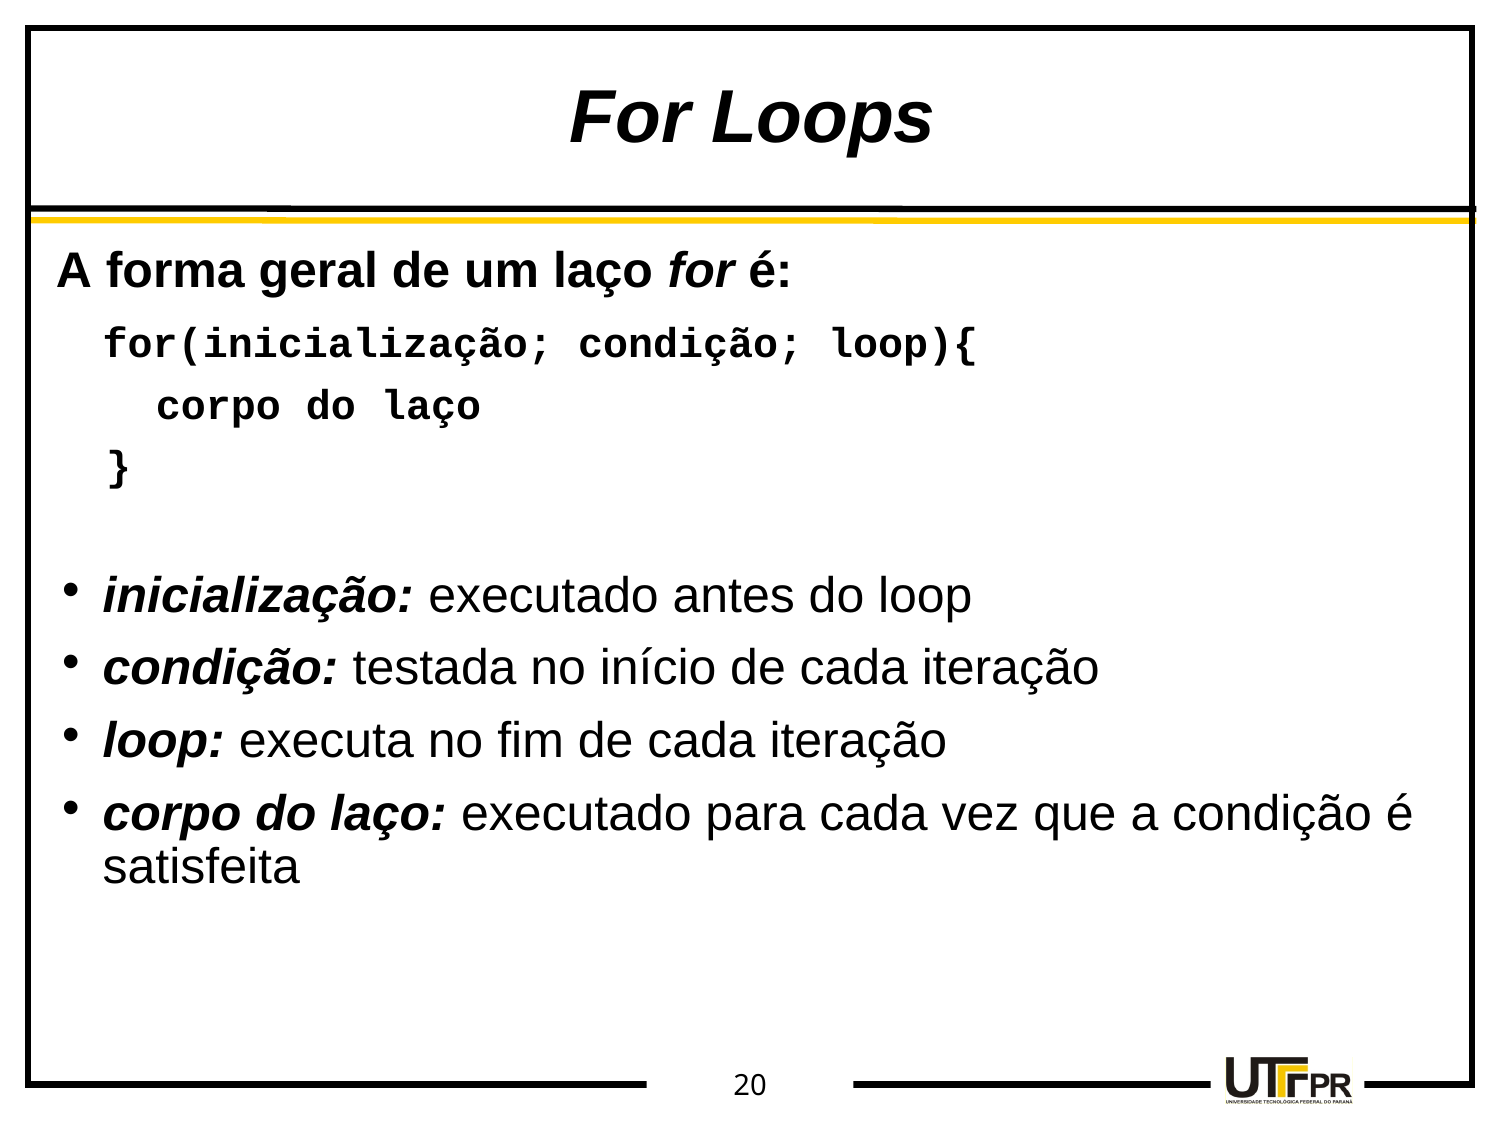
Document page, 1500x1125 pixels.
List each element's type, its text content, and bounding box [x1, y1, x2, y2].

title For Loops [29, 29, 1477, 207]
list A forma geral de um laço for é: for(inicialização; condição; loop){ corpo do laço } inicialização: executado antes do loop condição: testada no início de cada iteração loop: executa no fim de cada iteração corpo do laço: executado para cada vez que a condição é satisfeita [41, 237, 1447, 1034]
picture [1225, 1057, 1353, 1104]
